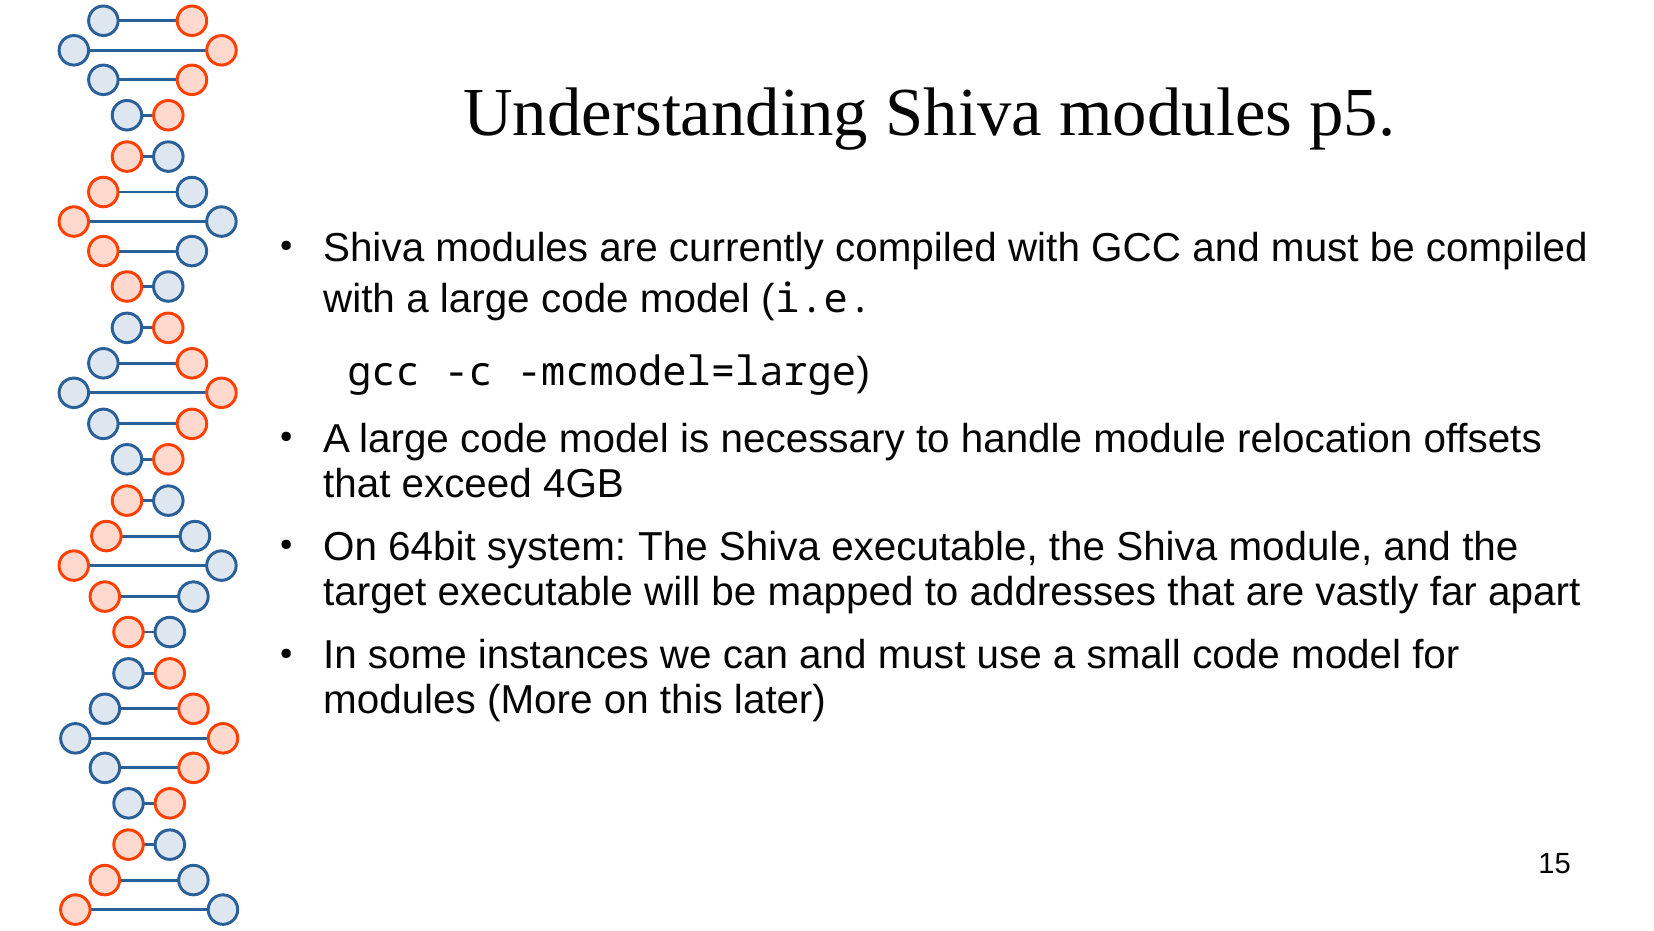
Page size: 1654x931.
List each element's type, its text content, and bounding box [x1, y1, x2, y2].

title Understanding Shiva modules p5. [265, 35, 1595, 189]
list Shiva modules are currently compiled with GCC and must be compiled with a large code model (i.e. gcc -c -mcmodel=large) A large code model is necessary to handle module relocation offsets that exceed 4GB On 64bit system: The Shiva executable, the Shiva module, and the target executable will be mapped to addresses that are vastly far apart In some instances we can and must use a small code model for modules (More on this later) [265, 224, 1595, 764]
